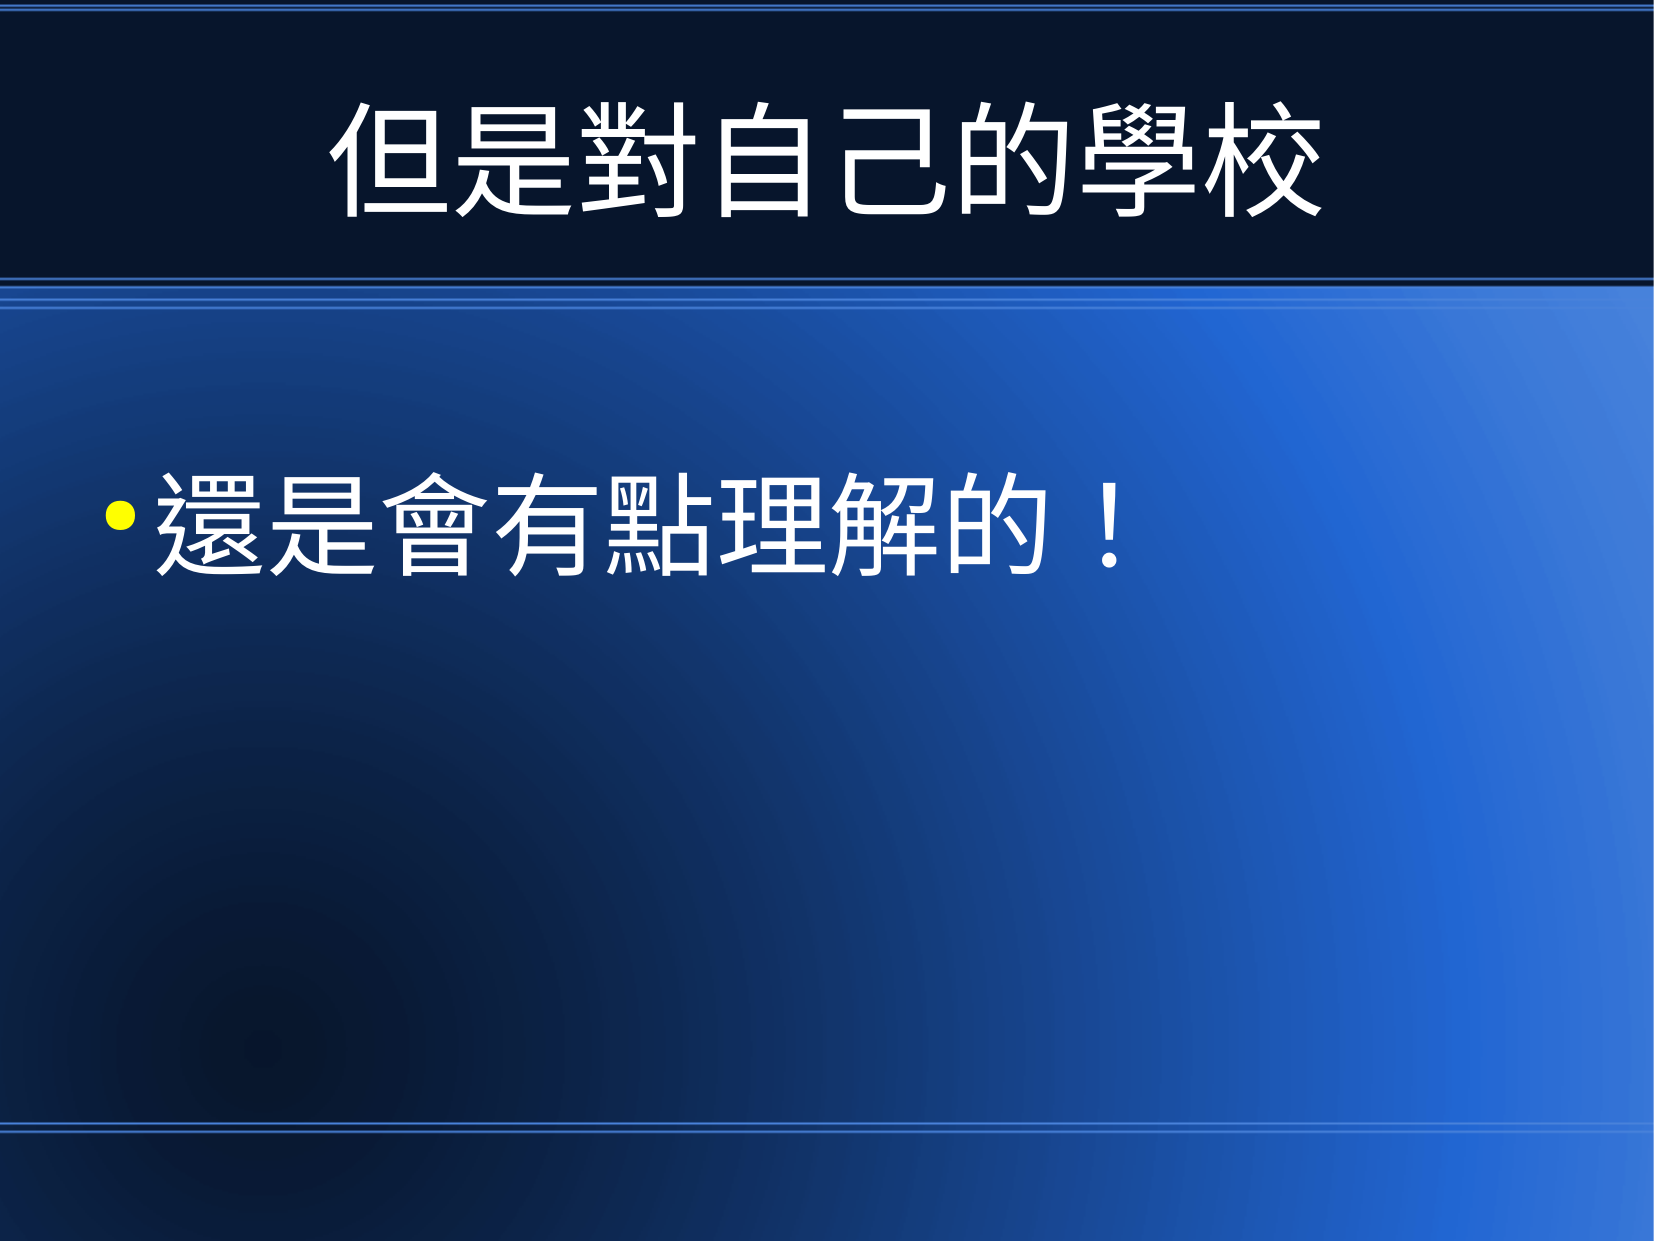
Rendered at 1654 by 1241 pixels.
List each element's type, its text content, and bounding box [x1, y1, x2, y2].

list 還是會有點理解的！ [82, 355, 1571, 1241]
picture [0, 0, 1654, 1241]
title 但是對自己的學校 [82, 49, 1571, 257]
